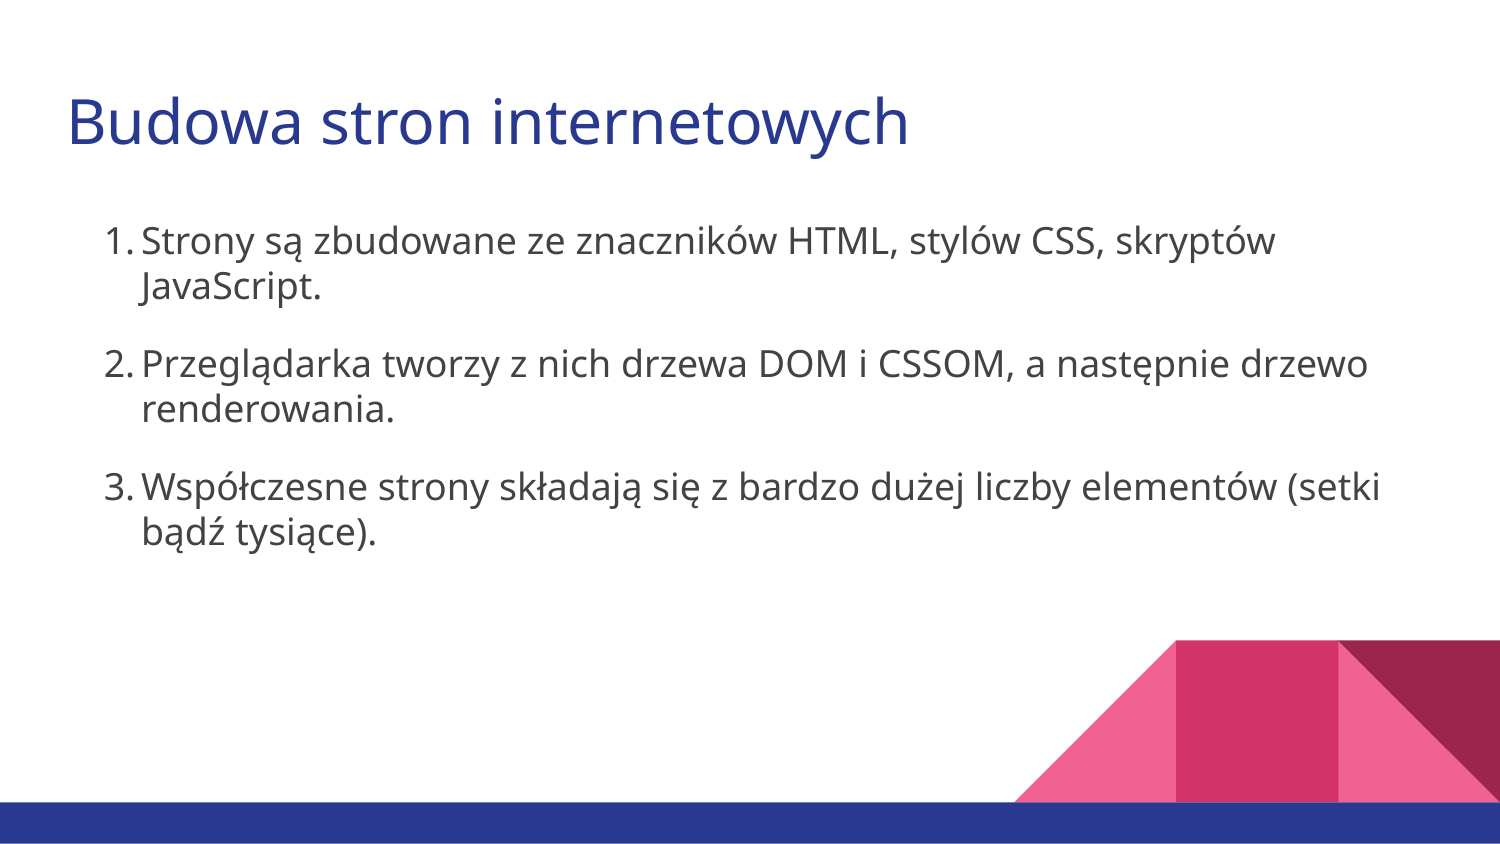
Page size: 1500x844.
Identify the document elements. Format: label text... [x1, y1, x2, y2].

title Budowa stron internetowych [51, 67, 1449, 167]
list Strony są zbudowane ze znaczników HTML, stylów CSS, skryptów JavaScript. Przeglądarka tworzy z nich drzewa DOM i CSSOM, a następnie drzewo renderowania. Współczesne strony składają się z bardzo dużej liczby elementów (setki bądź tysiące). [51, 201, 1449, 750]
